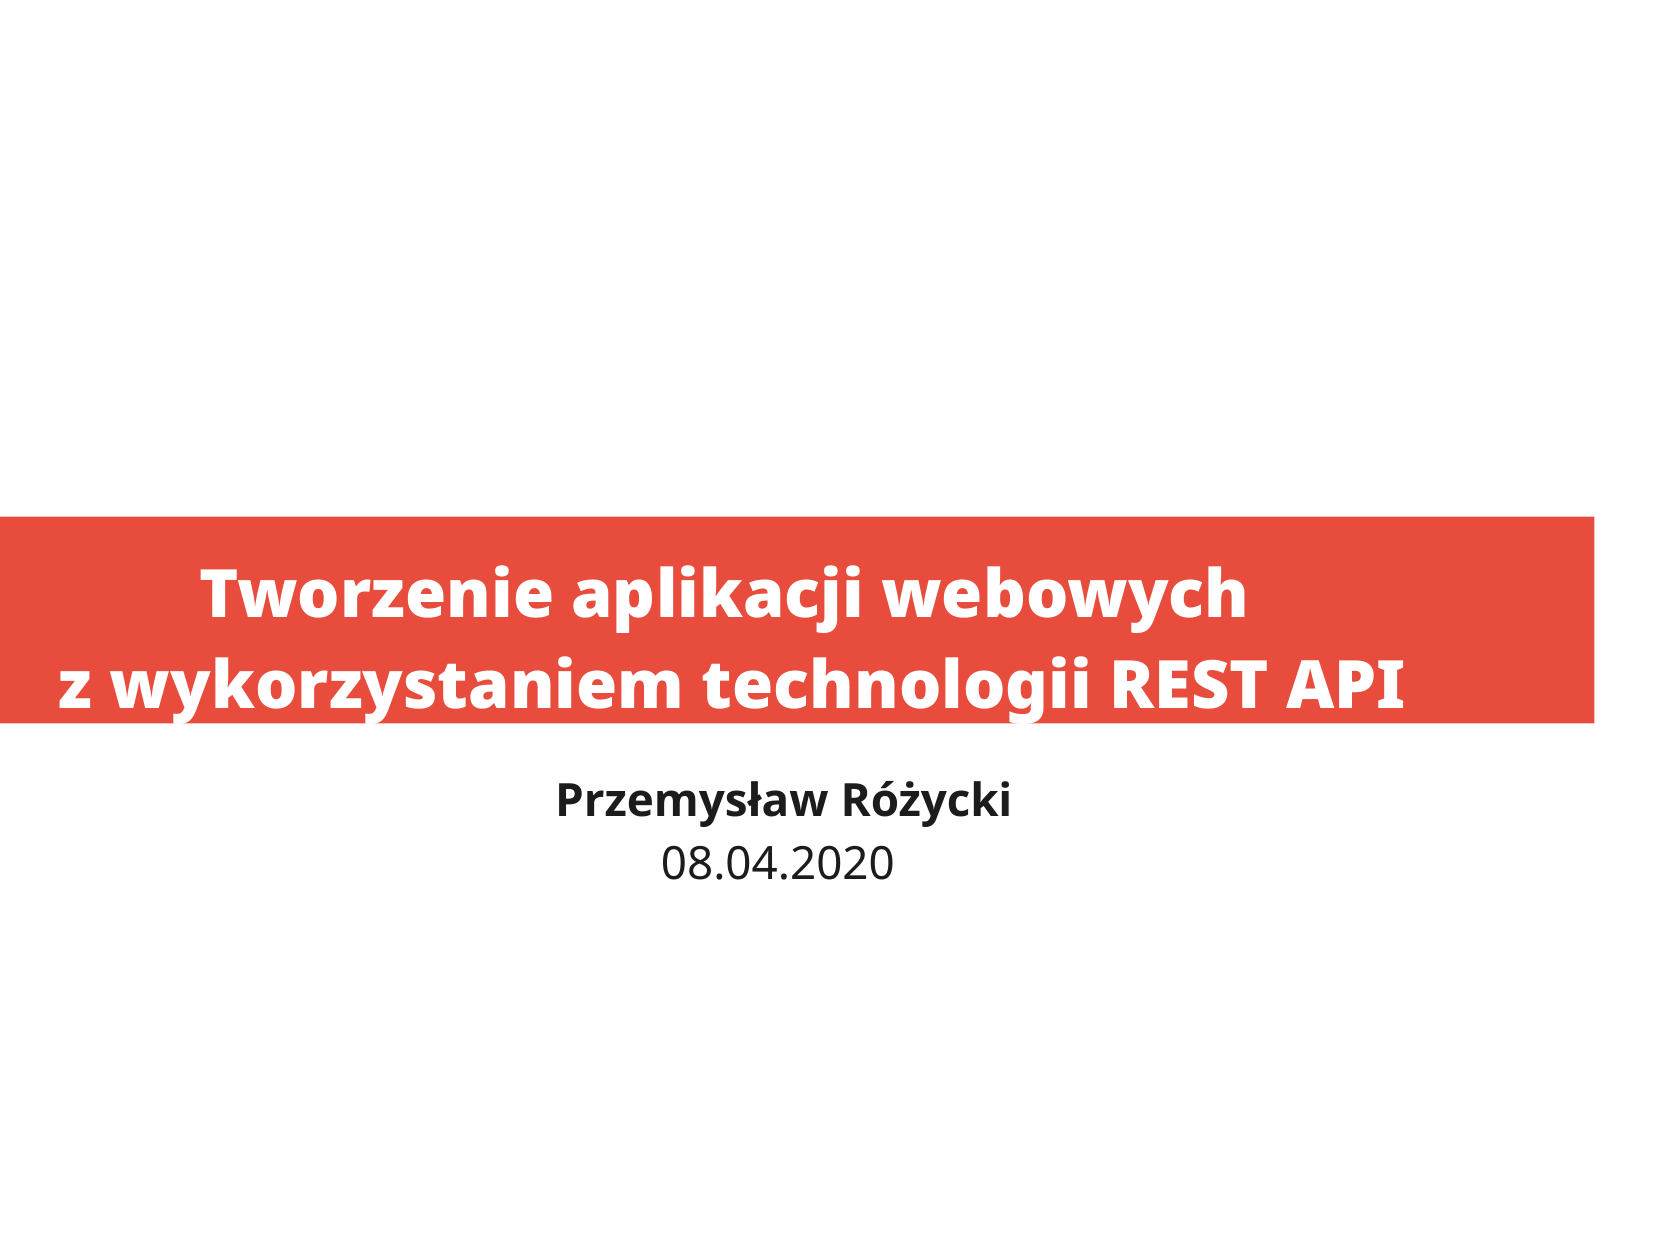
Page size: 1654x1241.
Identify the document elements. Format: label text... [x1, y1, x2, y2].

title Tworzenie aplikacji webowych z wykorzystaniem technologii REST API [59, 546, 1595, 694]
subtitle Przemysław Różycki 08.04.2020 [543, 767, 1654, 1182]
